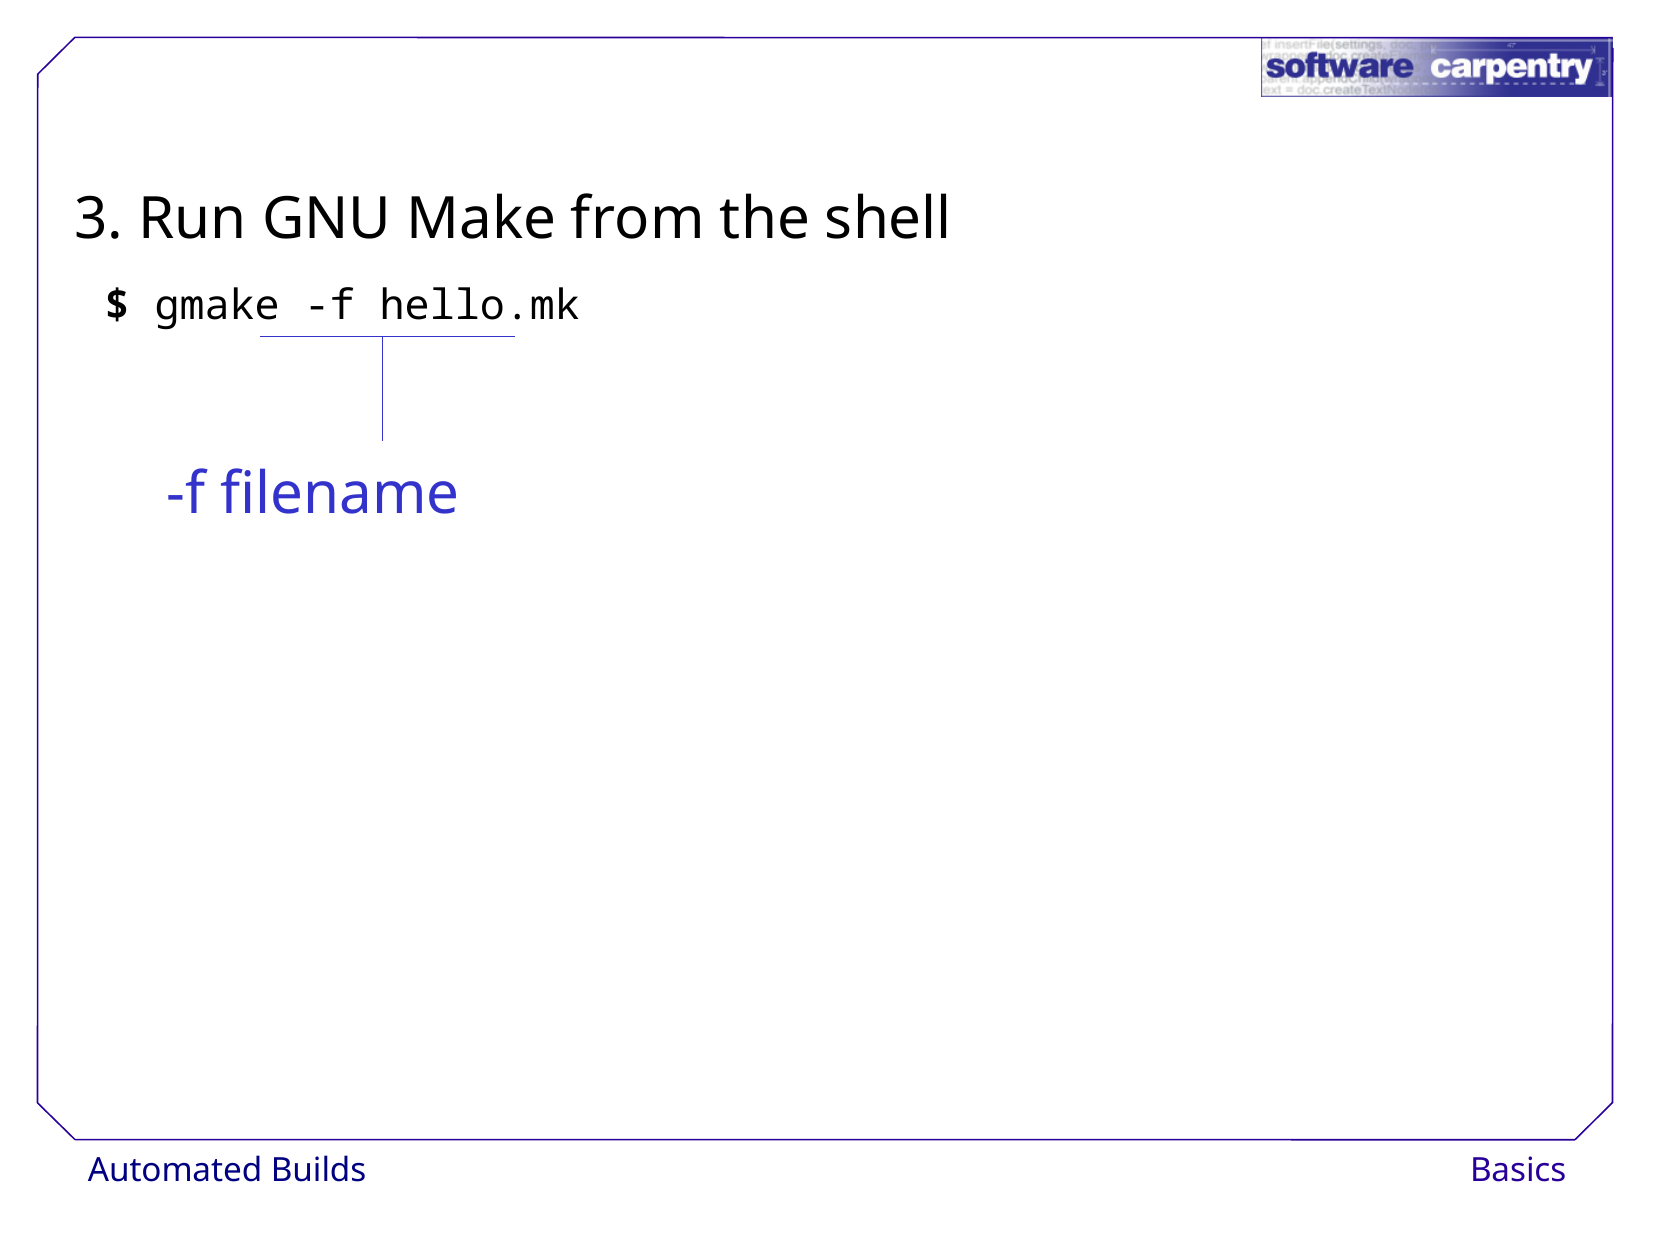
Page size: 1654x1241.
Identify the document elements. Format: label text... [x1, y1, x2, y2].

text_box -f filename [151, 412, 625, 533]
text_box 3. Run GNU Make from the shell [59, 138, 1117, 259]
picture [1261, 39, 1613, 97]
text_box $ gmake -f hello.mk [89, 258, 1512, 476]
